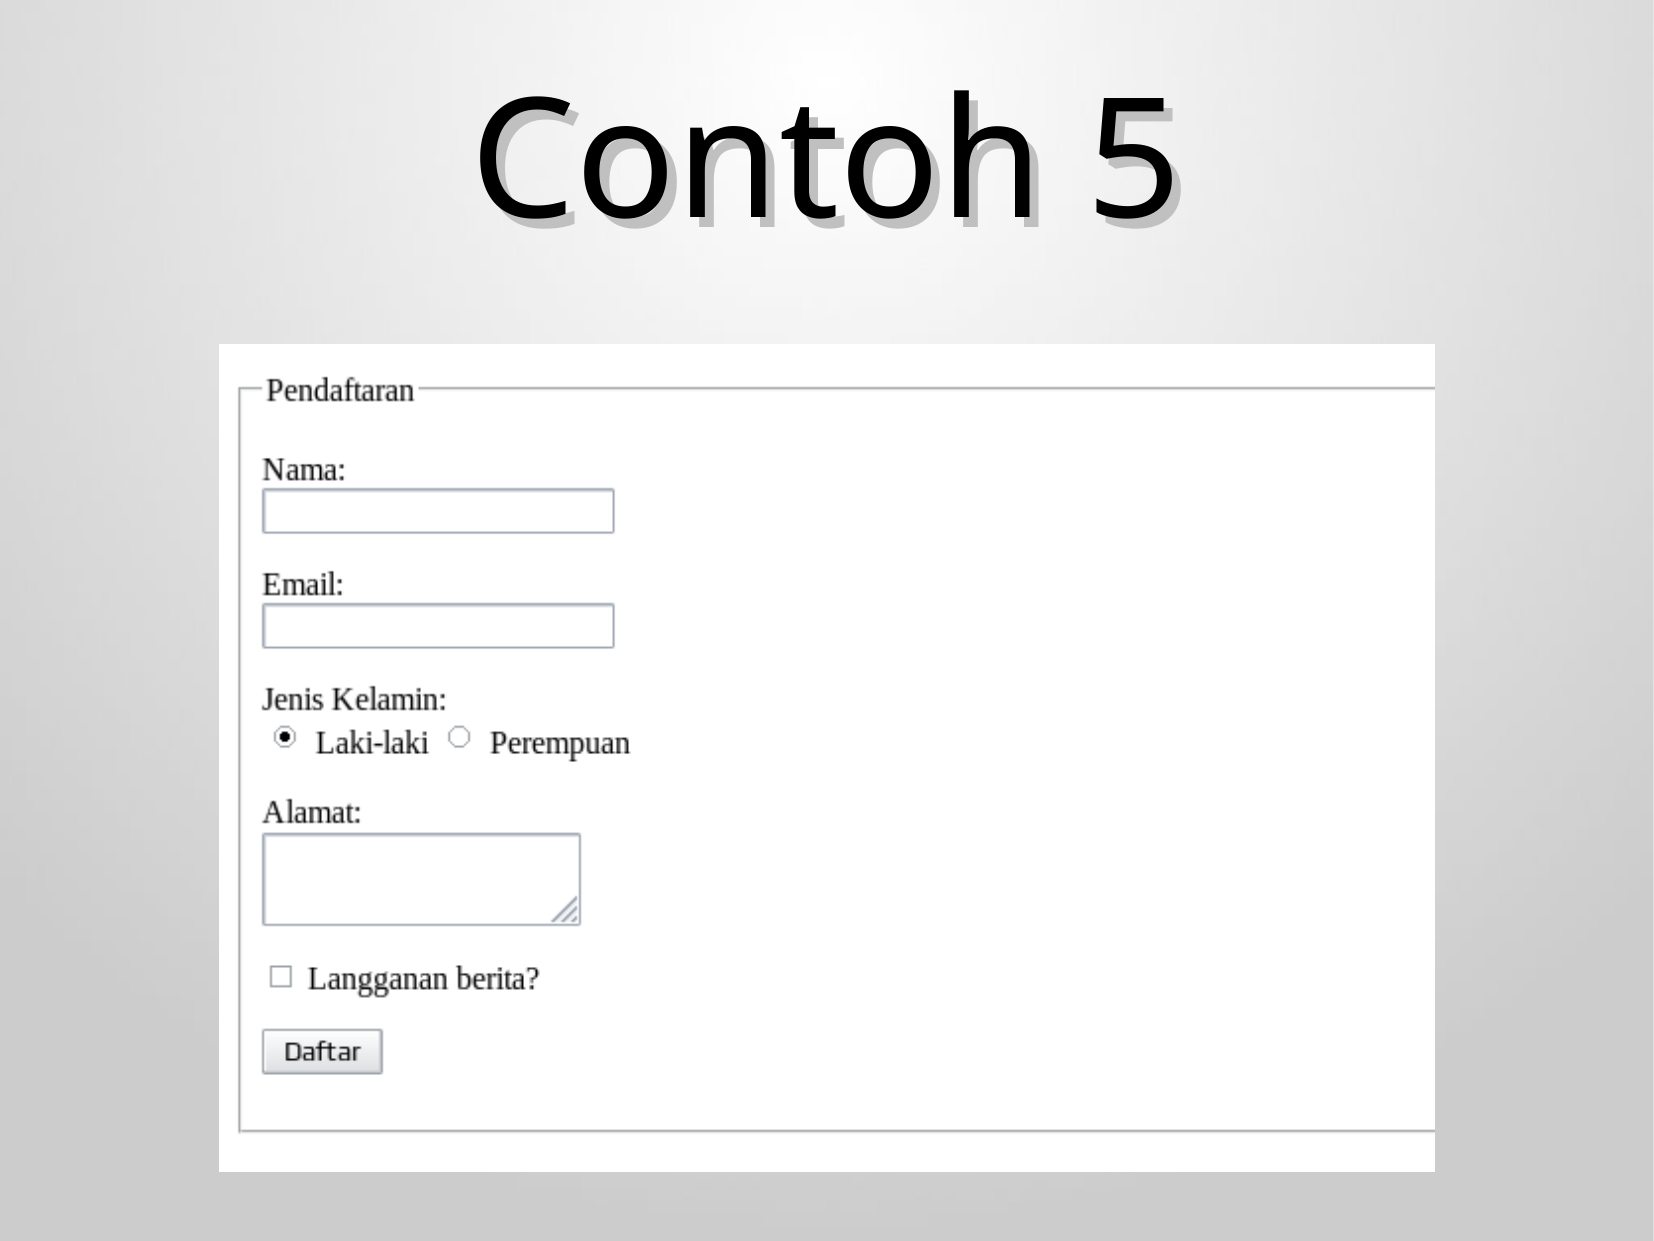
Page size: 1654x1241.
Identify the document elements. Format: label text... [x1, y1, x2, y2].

title Contoh 5 [82, 49, 1571, 257]
picture [0, 0, 1654, 1241]
